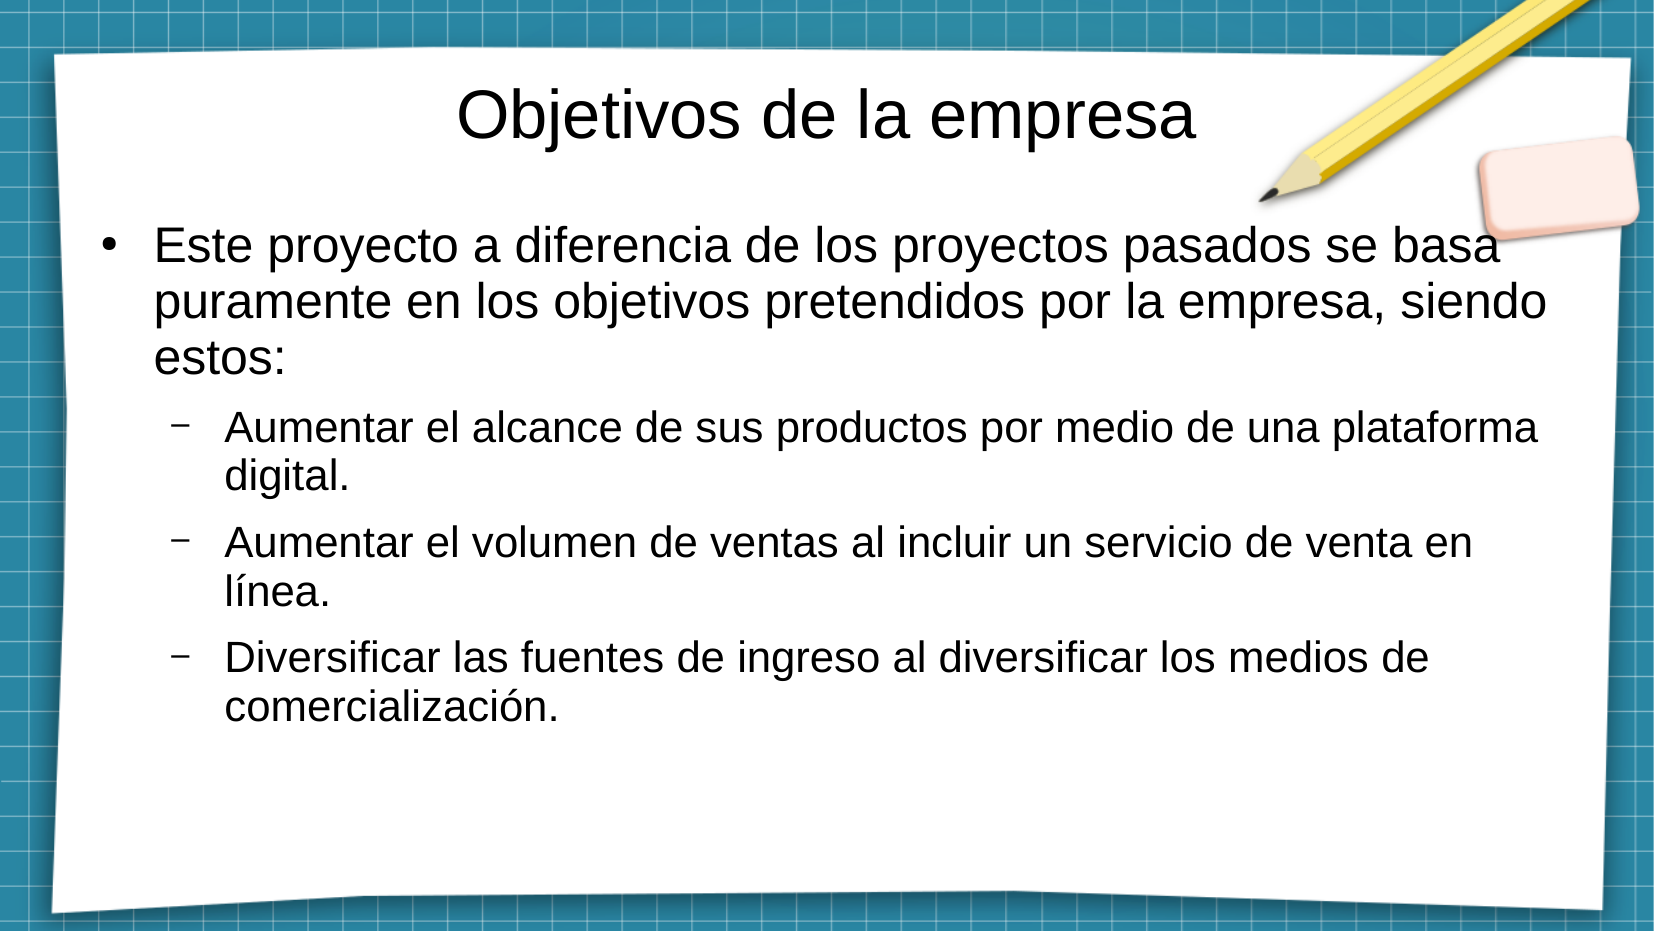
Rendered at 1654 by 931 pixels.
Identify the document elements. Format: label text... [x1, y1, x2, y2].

title Objetivos de la empresa [82, 37, 1571, 193]
picture [0, 0, 1654, 931]
list Este proyecto a diferencia de los proyectos pasados se basa puramente en los objetivos pretendidos por la empresa, siendo estos: Aumentar el alcance de sus productos por medio de una plataforma digital. Aumentar el volumen de ventas al incluir un servicio de venta en línea. Diversificar las fuentes de ingreso al diversificar los medios de comercialización. [82, 217, 1571, 758]
